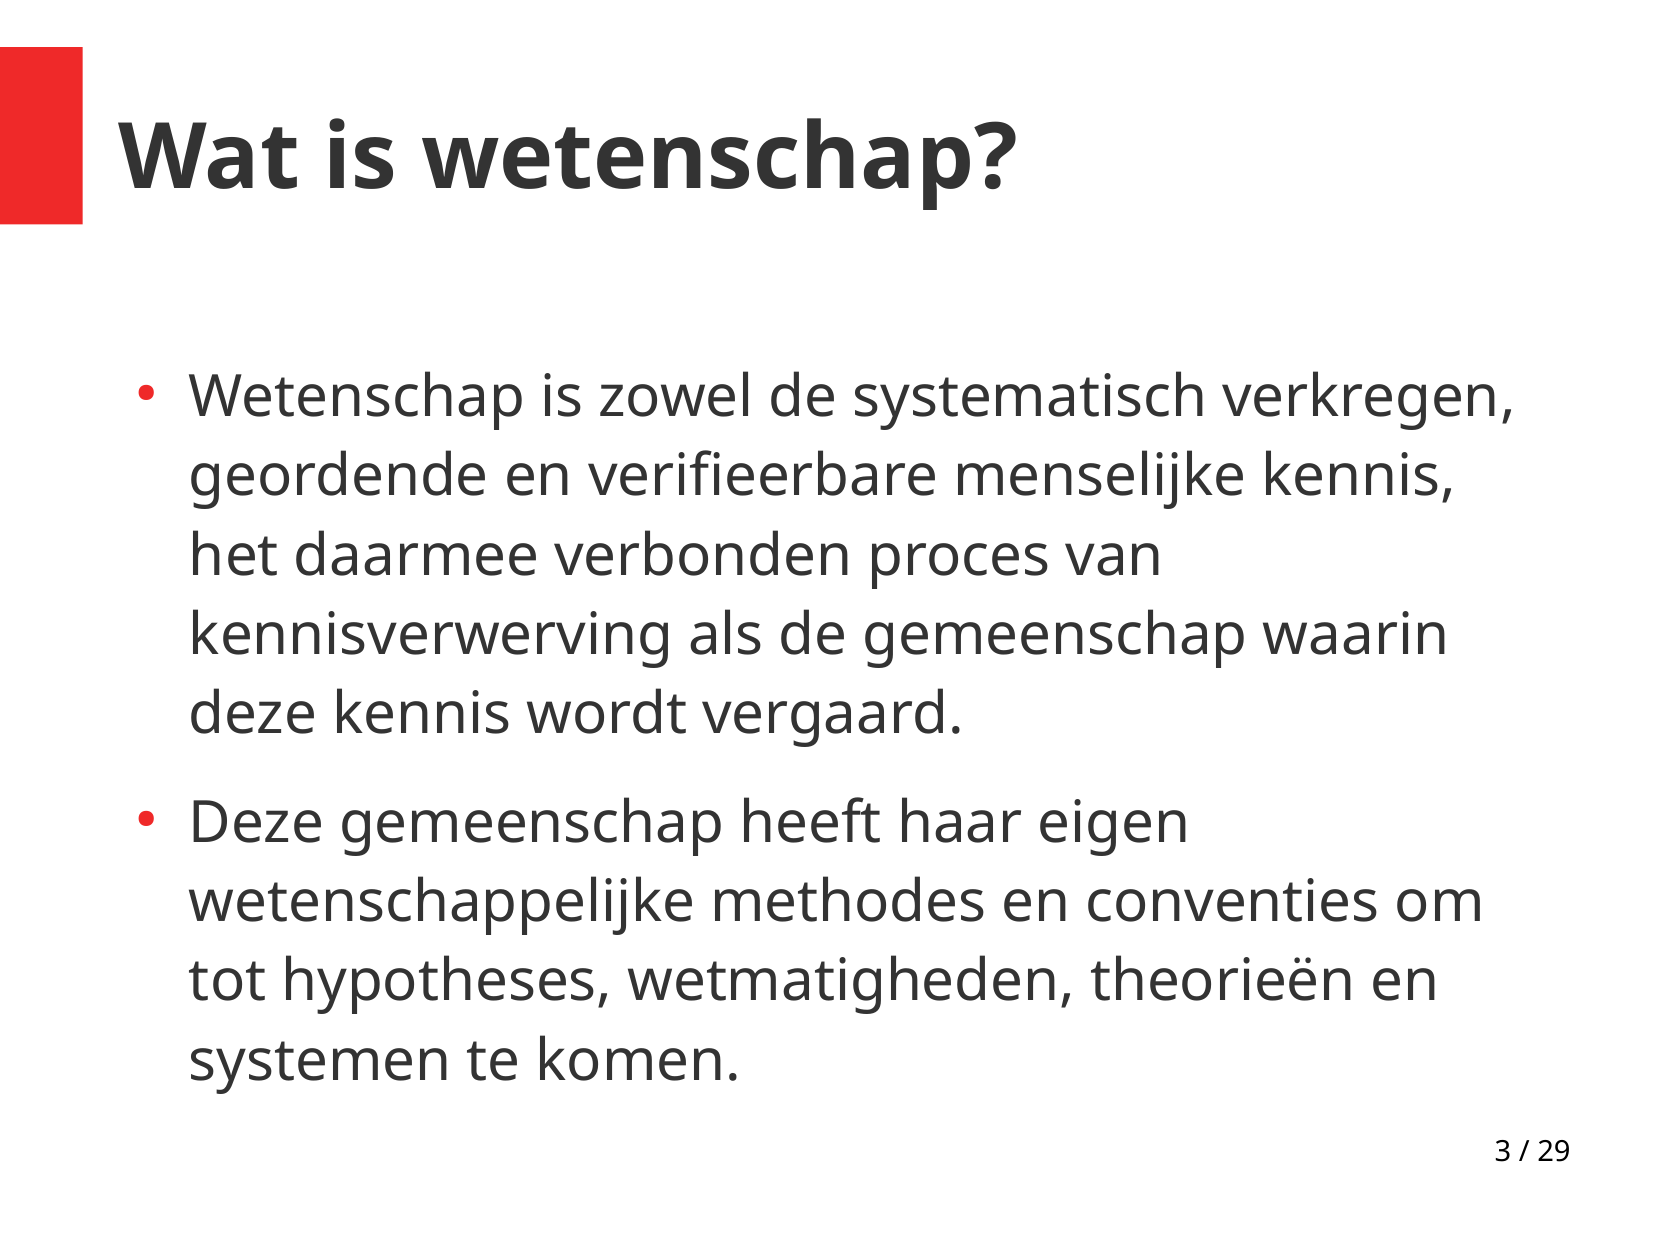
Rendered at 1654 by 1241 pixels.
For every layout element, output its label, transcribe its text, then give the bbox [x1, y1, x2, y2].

title Wat is wetenschap? [118, 49, 1571, 257]
list Wetenschap is zowel de systematisch verkregen, geordende en verifieerbare menselijke kennis, het daarmee verbonden proces van kennisverwerving als de gemeenschap waarin deze kennis wordt vergaard. Deze gemeenschap heeft haar eigen wetenschappelijke methodes en conventies om tot hypotheses, wetmatigheden, theorieën en systemen te komen. [118, 354, 1536, 1074]
